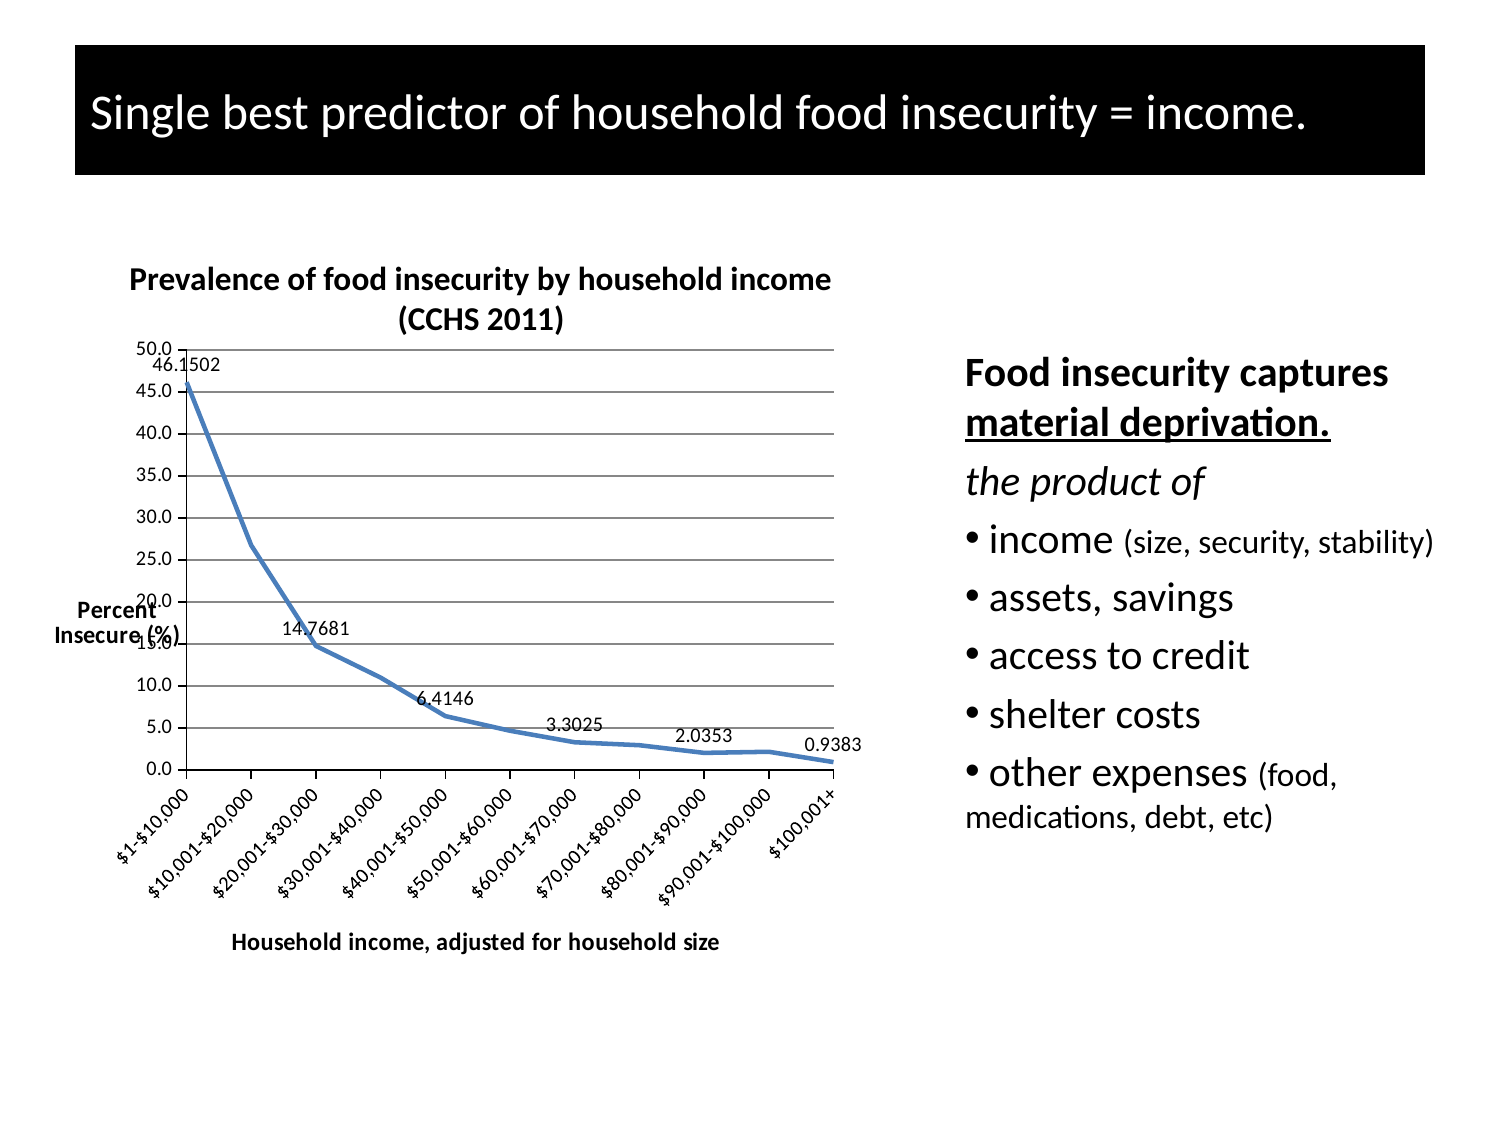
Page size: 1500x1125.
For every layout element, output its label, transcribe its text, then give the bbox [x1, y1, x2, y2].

text_box Prevalence of food insecurity by household income (CCHS 2011) [74, 249, 888, 345]
chart [50, 337, 863, 1000]
list Food insecurity captures material deprivation. the product of income (size, security, stability) assets, savings access to credit shelter costs other expenses (food, medications, debt, etc) [950, 337, 1463, 950]
title Single best predictor of household food insecurity = income. [75, 45, 1425, 175]
